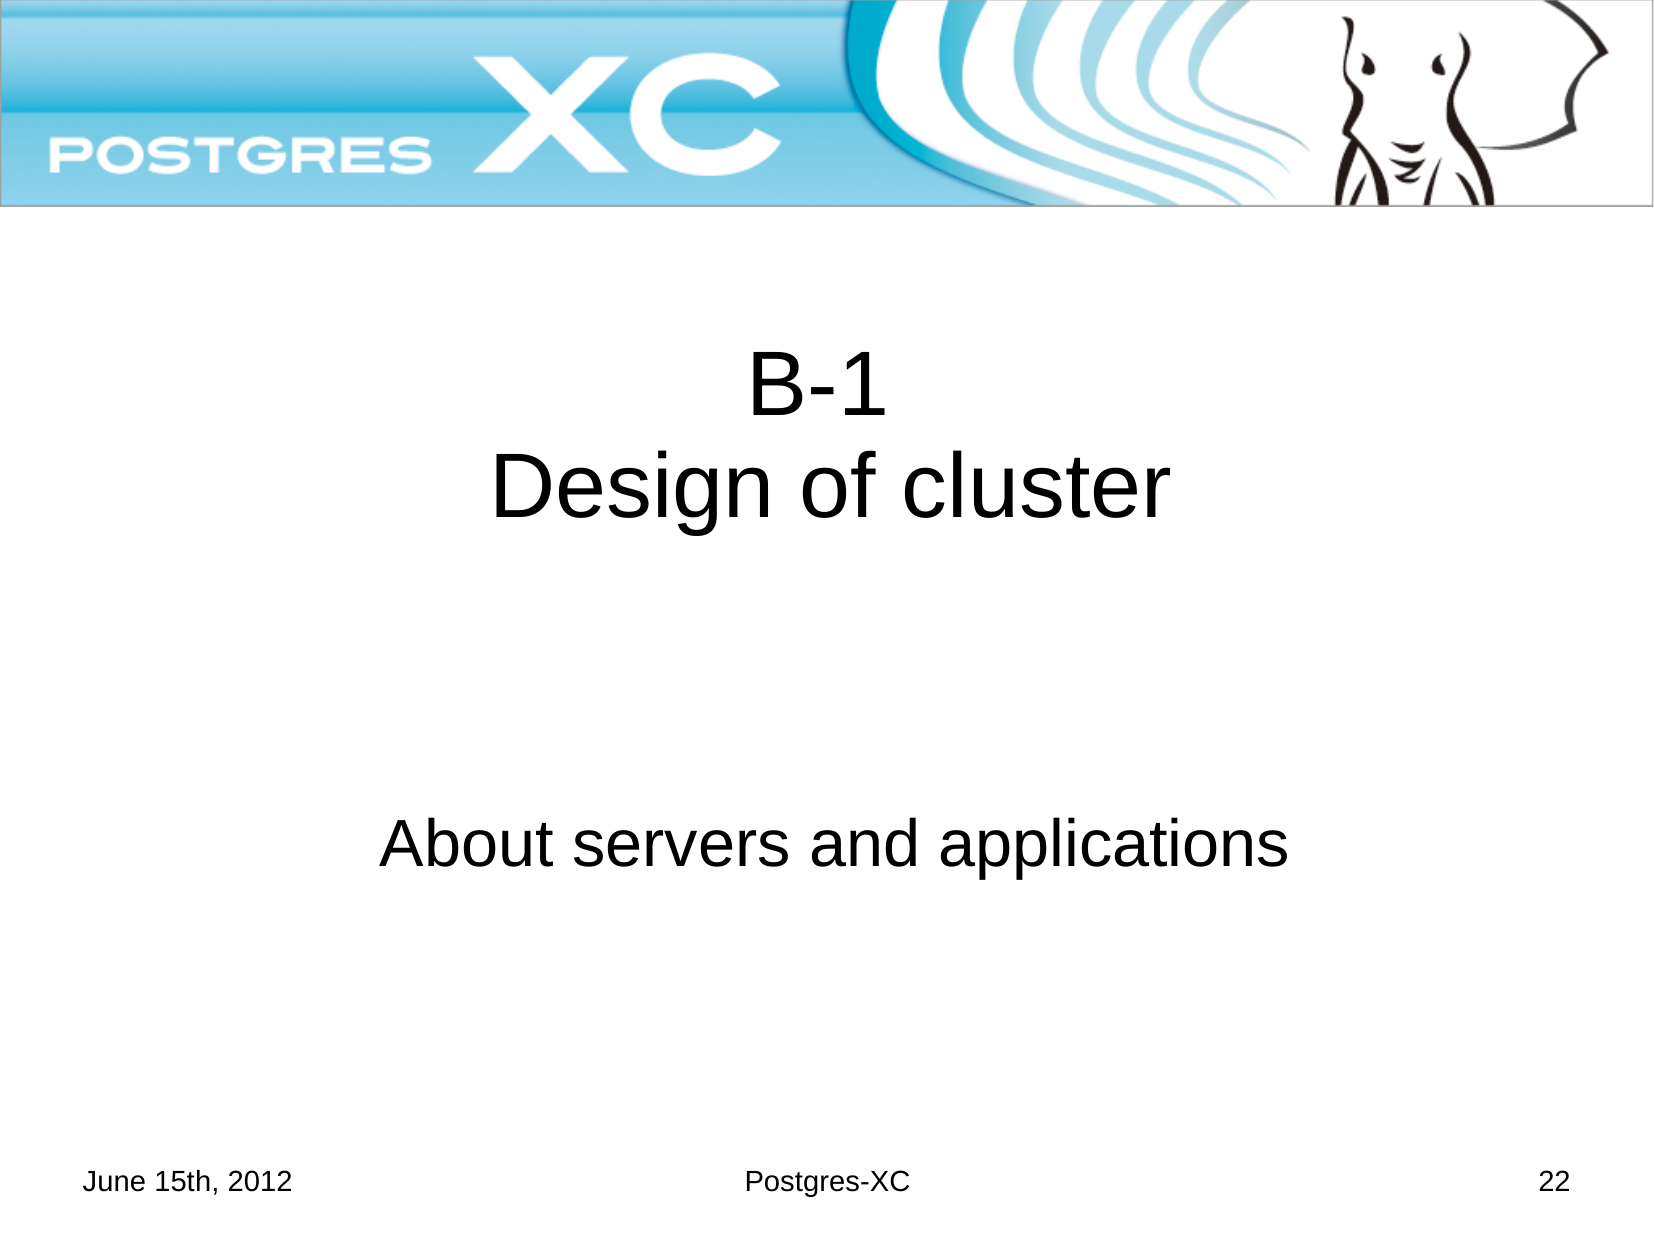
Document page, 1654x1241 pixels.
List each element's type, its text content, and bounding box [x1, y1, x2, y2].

title B-1 Design of cluster [86, 331, 1576, 539]
picture [0, 0, 1654, 207]
subtitle About servers and applications [91, 585, 1580, 1101]
